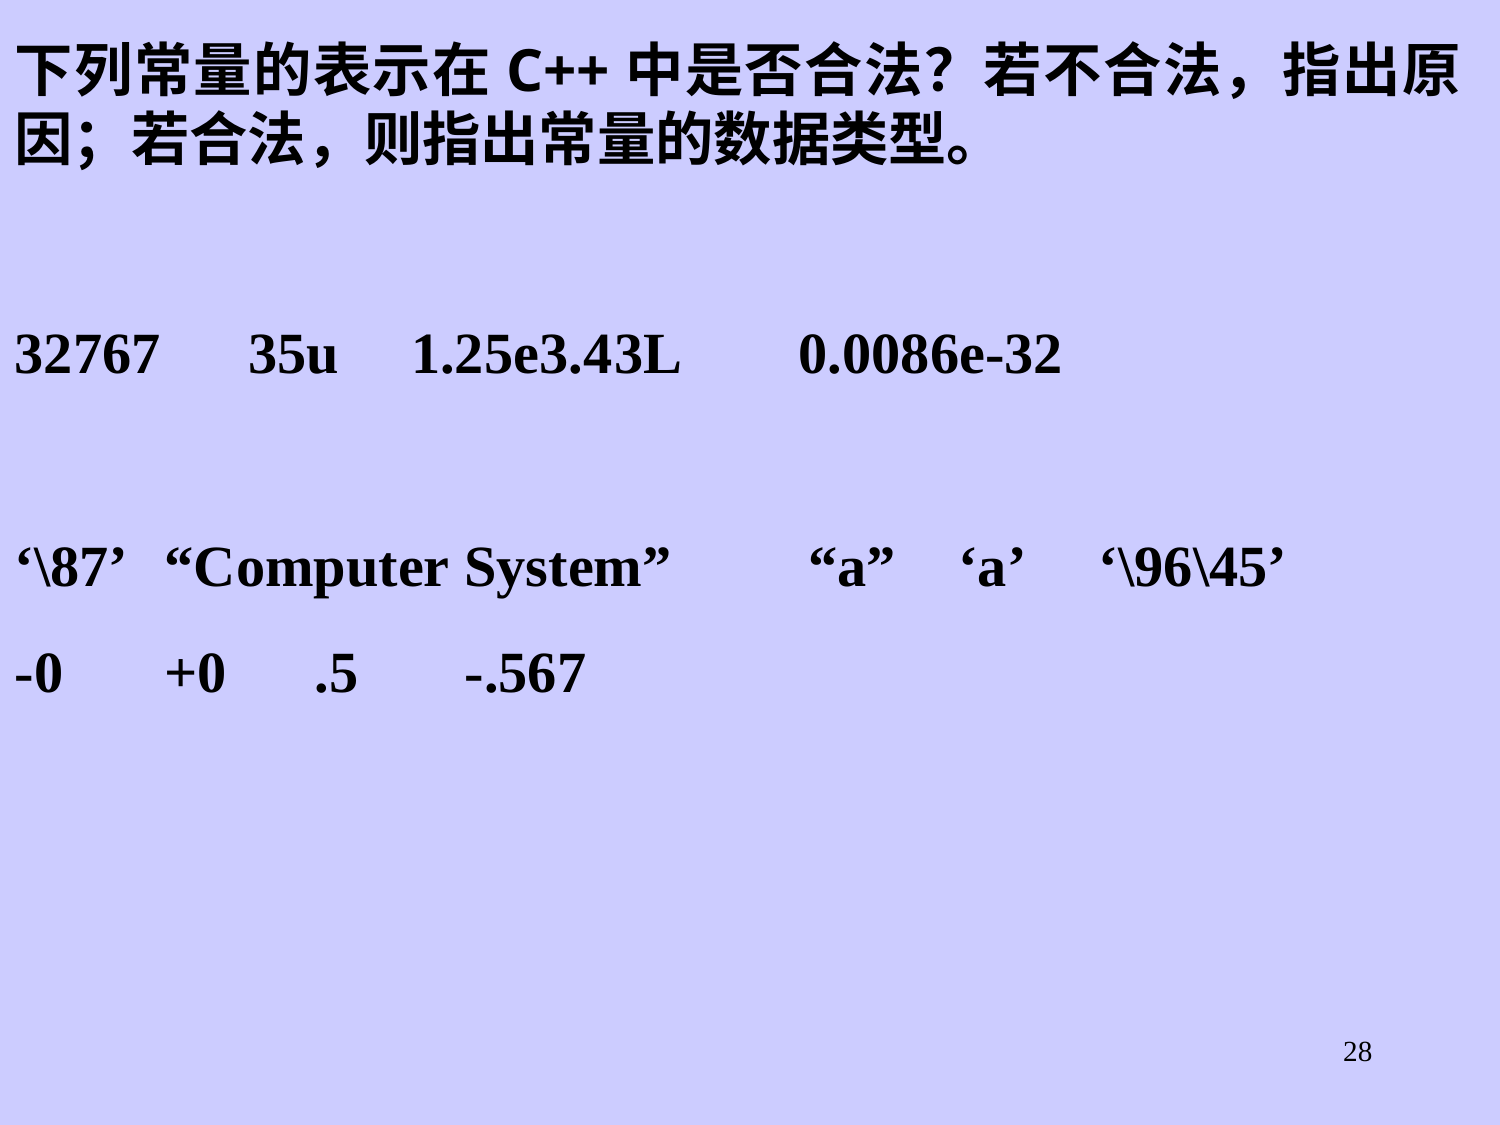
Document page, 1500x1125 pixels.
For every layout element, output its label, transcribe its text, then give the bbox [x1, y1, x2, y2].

text_box 下列常量的表示在C++中是否合法？若不合法，指出原因；若合法，则指出常量的数据类型。 32767 35u 1.25e3.4 3L 0.0086e-32 ‘\87’ “Computer System” “a” ‘a’ ‘\96\45’ -0 +0 .5 -.567 [0, 24, 1476, 819]
text_box <编号> [1074, 1025, 1388, 1101]
